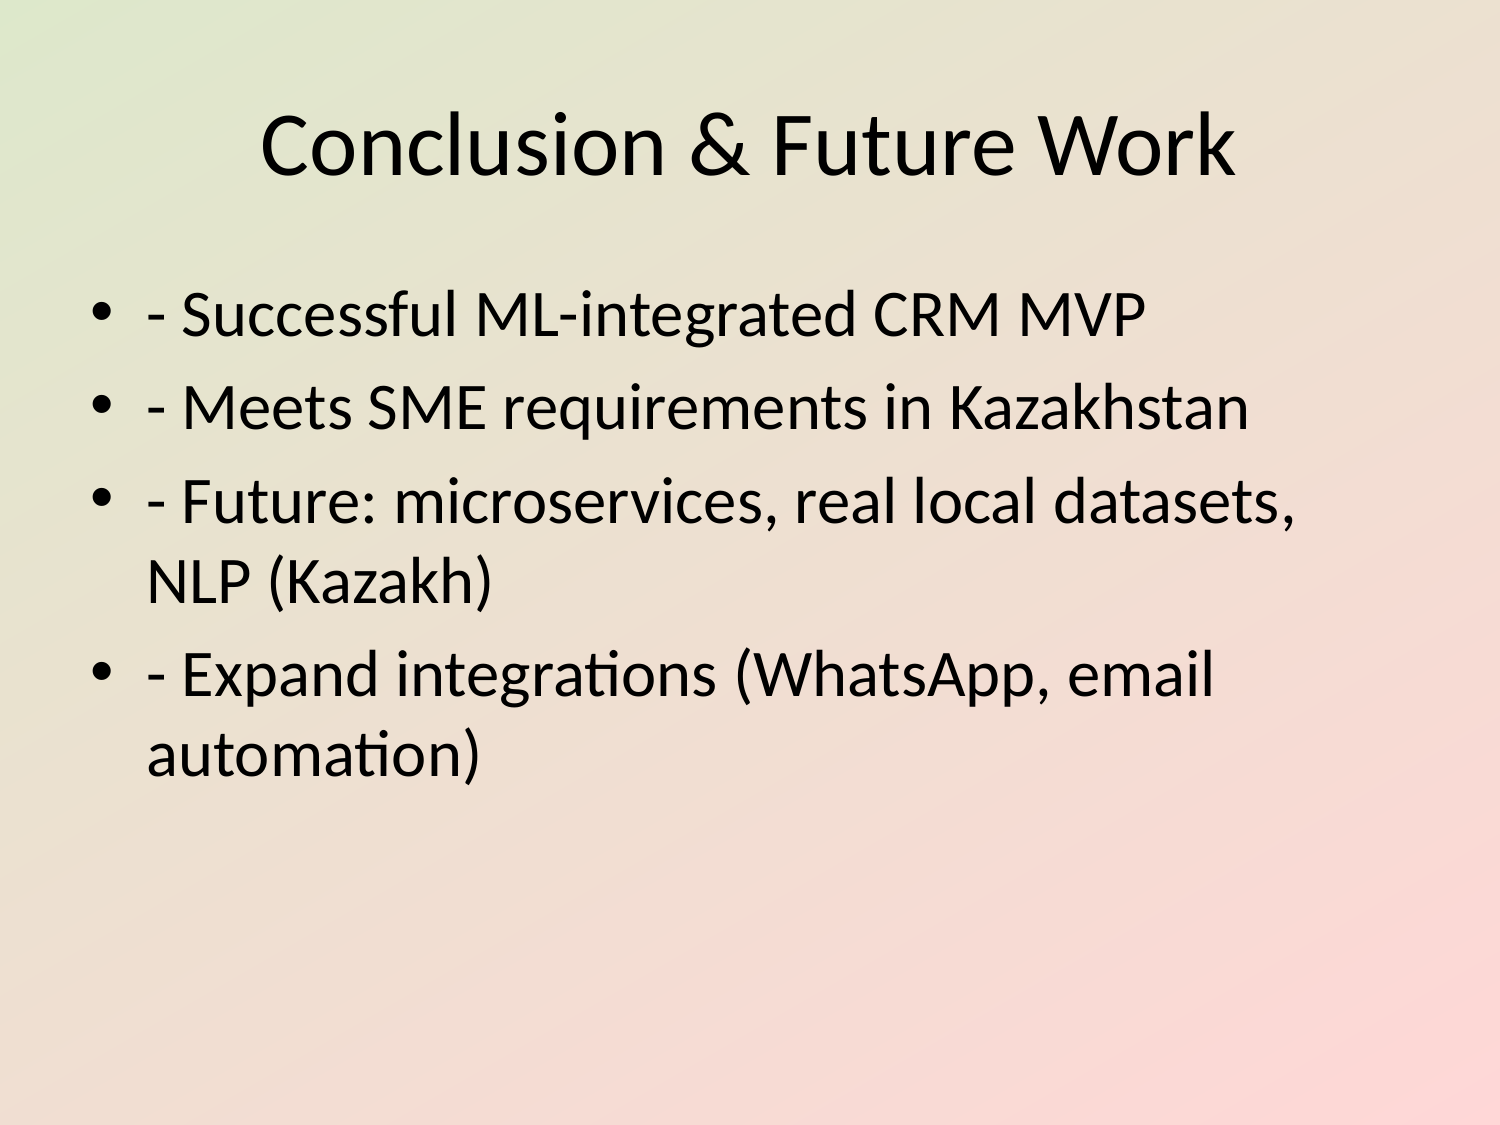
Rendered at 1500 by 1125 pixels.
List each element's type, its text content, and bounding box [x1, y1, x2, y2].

title Conclusion & Future Work [75, 45, 1425, 233]
list - Successful ML-integrated CRM MVP - Meets SME requirements in Kazakhstan - Future: microservices, real local datasets, NLP (Kazakh) - Expand integrations (WhatsApp, email automation) [75, 262, 1425, 1005]
